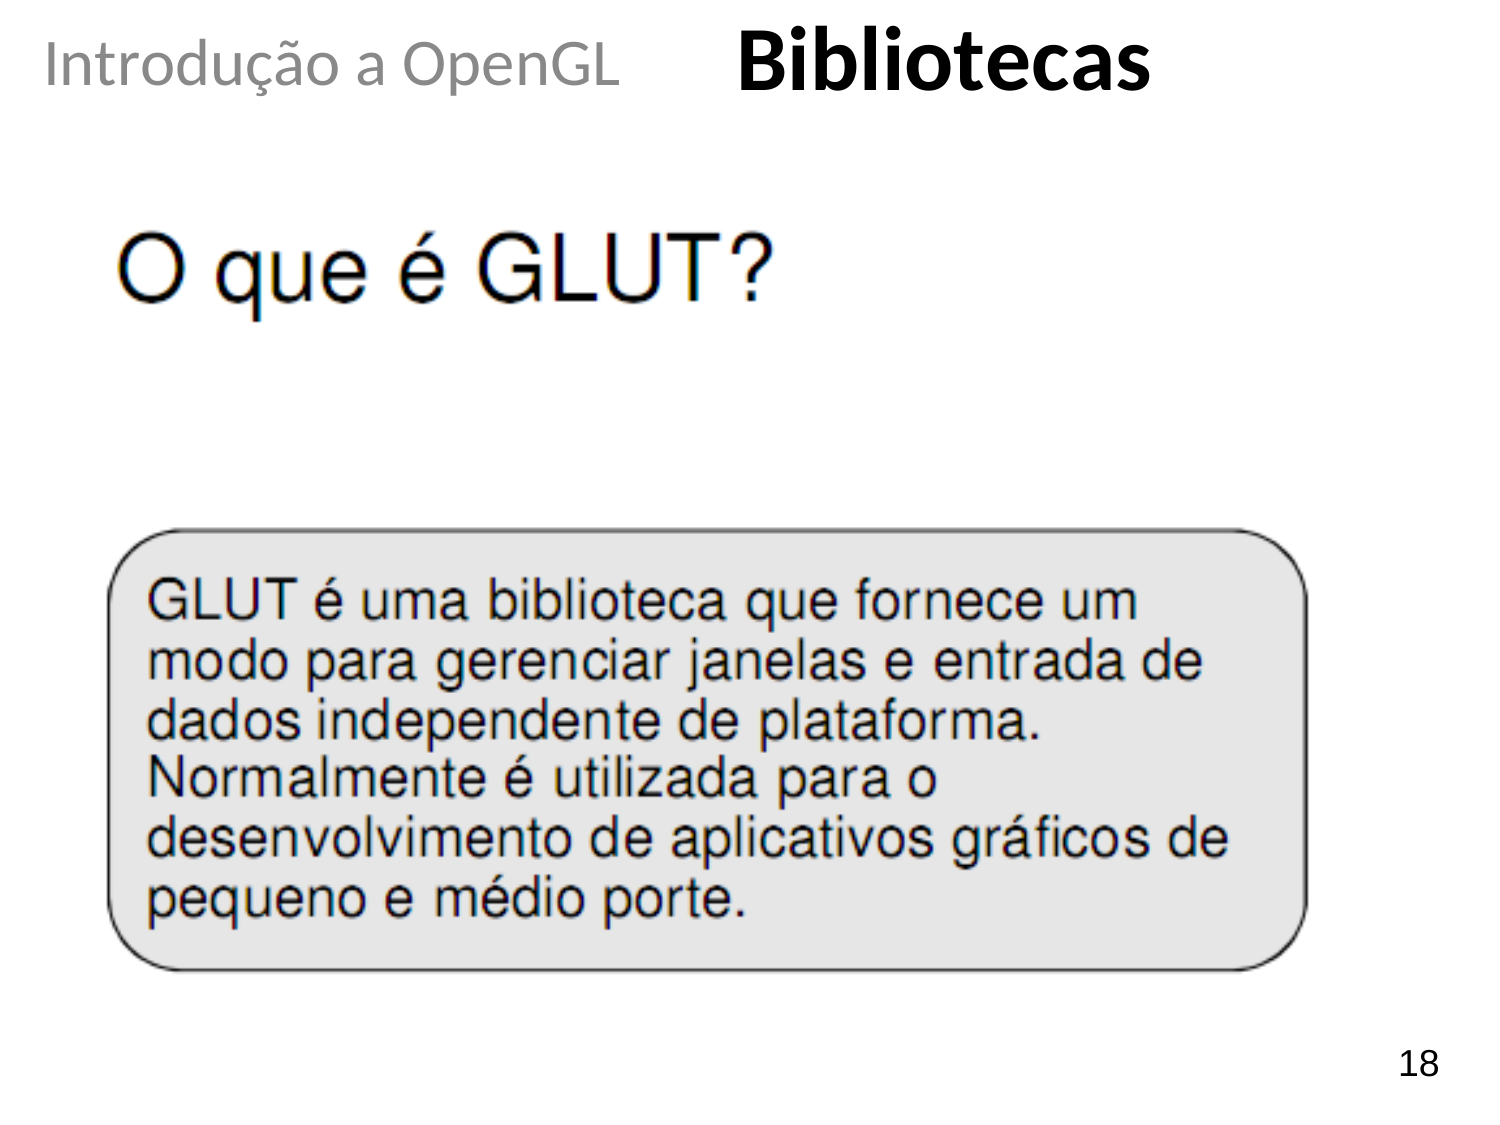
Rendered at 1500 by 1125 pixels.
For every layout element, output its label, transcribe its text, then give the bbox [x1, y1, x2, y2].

picture [82, 187, 1366, 1032]
title Bibliotecas [307, 0, 1500, 137]
text_box Introdução a OpenGL [28, 11, 1079, 153]
text_box 18 [1383, 1031, 1455, 1092]
